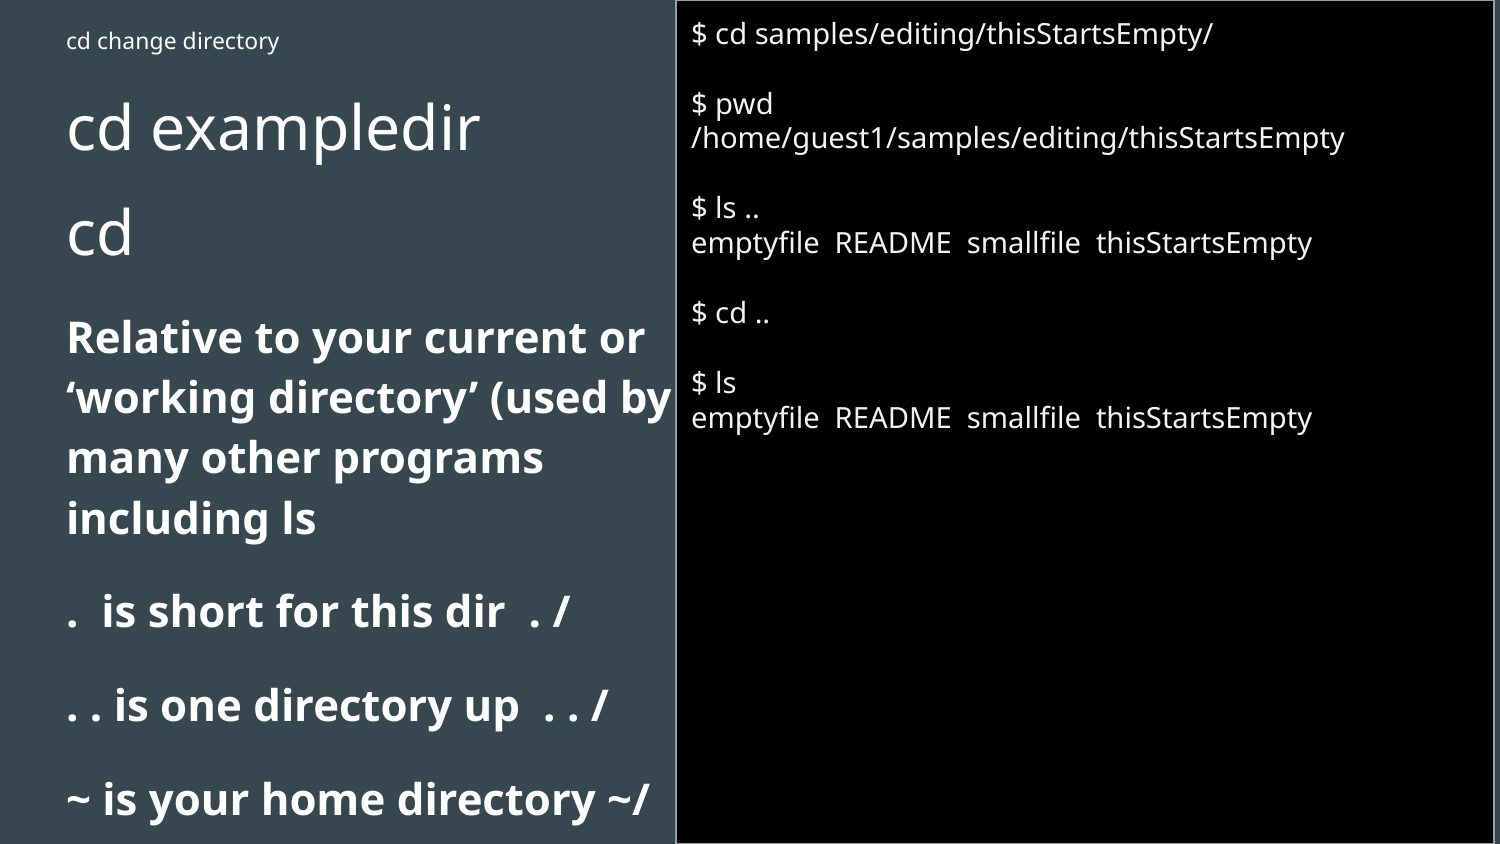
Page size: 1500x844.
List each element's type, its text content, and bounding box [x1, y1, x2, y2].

text_box [676, 367, 1495, 844]
text_box [695, 414, 703, 419]
title cd change directory [51, 11, 676, 63]
text_box $ cd samples/editing/thisStartsEmpty/ $ pwd /home/guest1/samples/editing/thisStartsEmpty $ ls .. emptyfile README smallfile thisStartsEmpty $ cd .. $ ls emptyfile README smallfile thisStartsEmpty [676, 0, 1500, 367]
list cd Relative to your current or ‘working directory’ (used by many other programs including ls . is short for this dir . / . . is one directory up . . / ~ is your home directory ~/ [51, 166, 693, 833]
text_box [693, 381, 698, 389]
title cd exampledir [51, 72, 676, 166]
